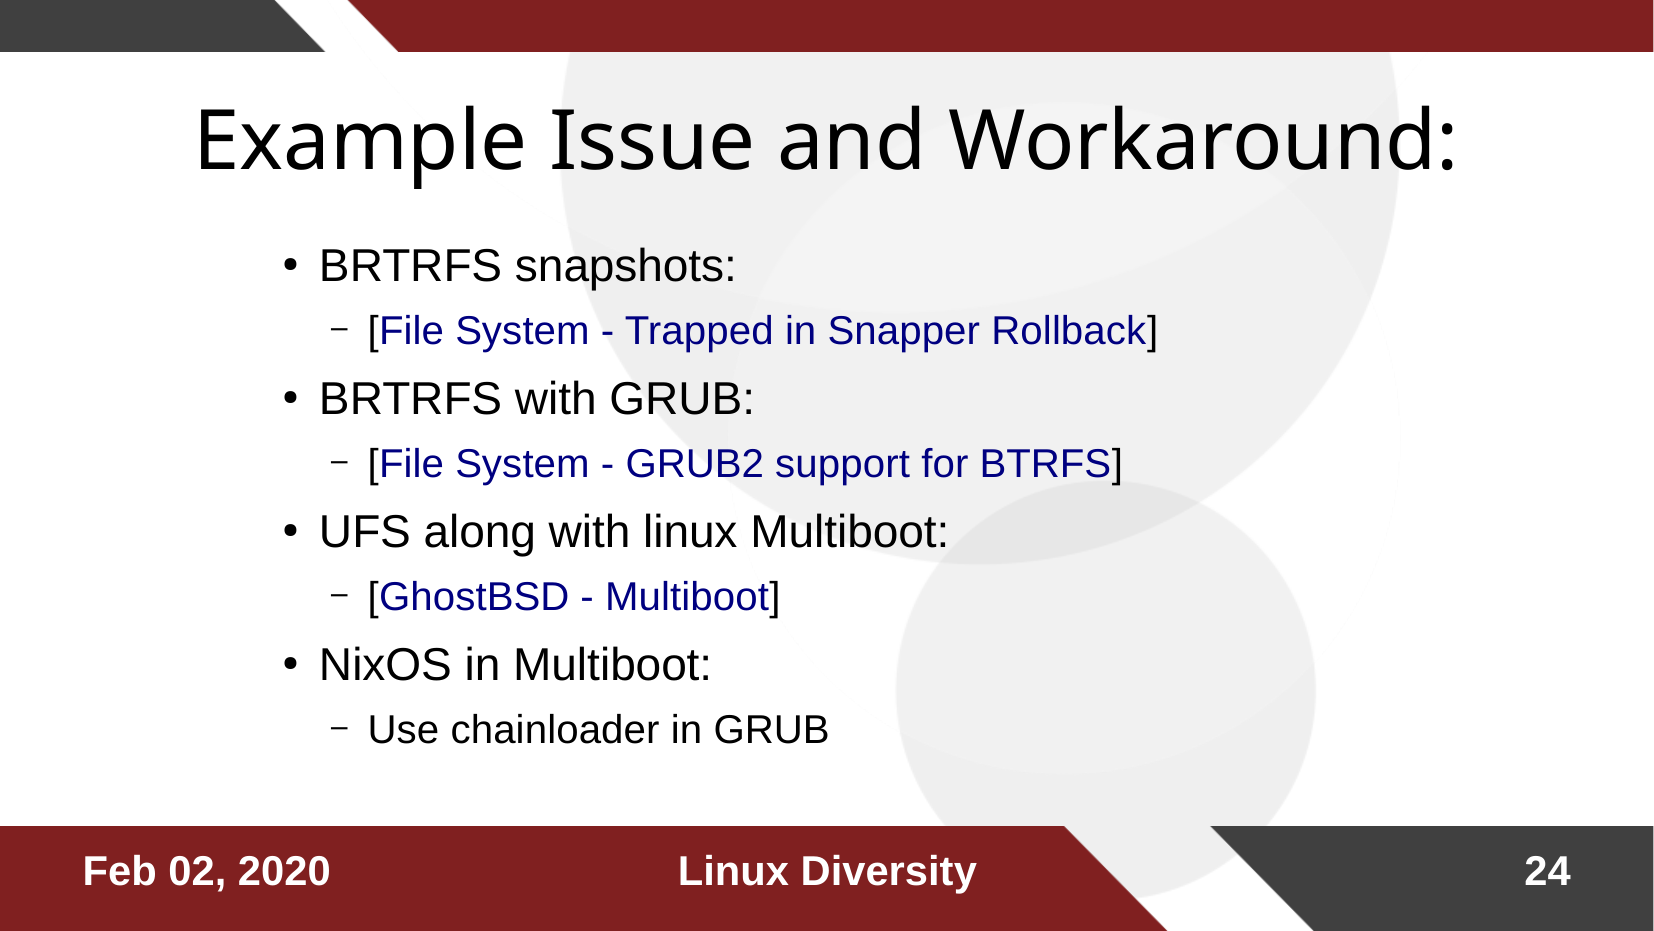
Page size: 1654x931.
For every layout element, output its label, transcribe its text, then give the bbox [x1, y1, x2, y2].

picture [0, 826, 1654, 931]
title Example Issue and Workaround: [82, 59, 1571, 216]
list BRTRFS snapshots: [File System - Trapped in Snapper Rollback] BRTRFS with GRUB: [File System - GRUB2 support for BTRFS] UFS along with linux Multiboot: [GhostBSD - Multiboot] NixOS in Multiboot: Use chainloader in GRUB [270, 239, 1246, 757]
picture [0, 0, 1654, 52]
